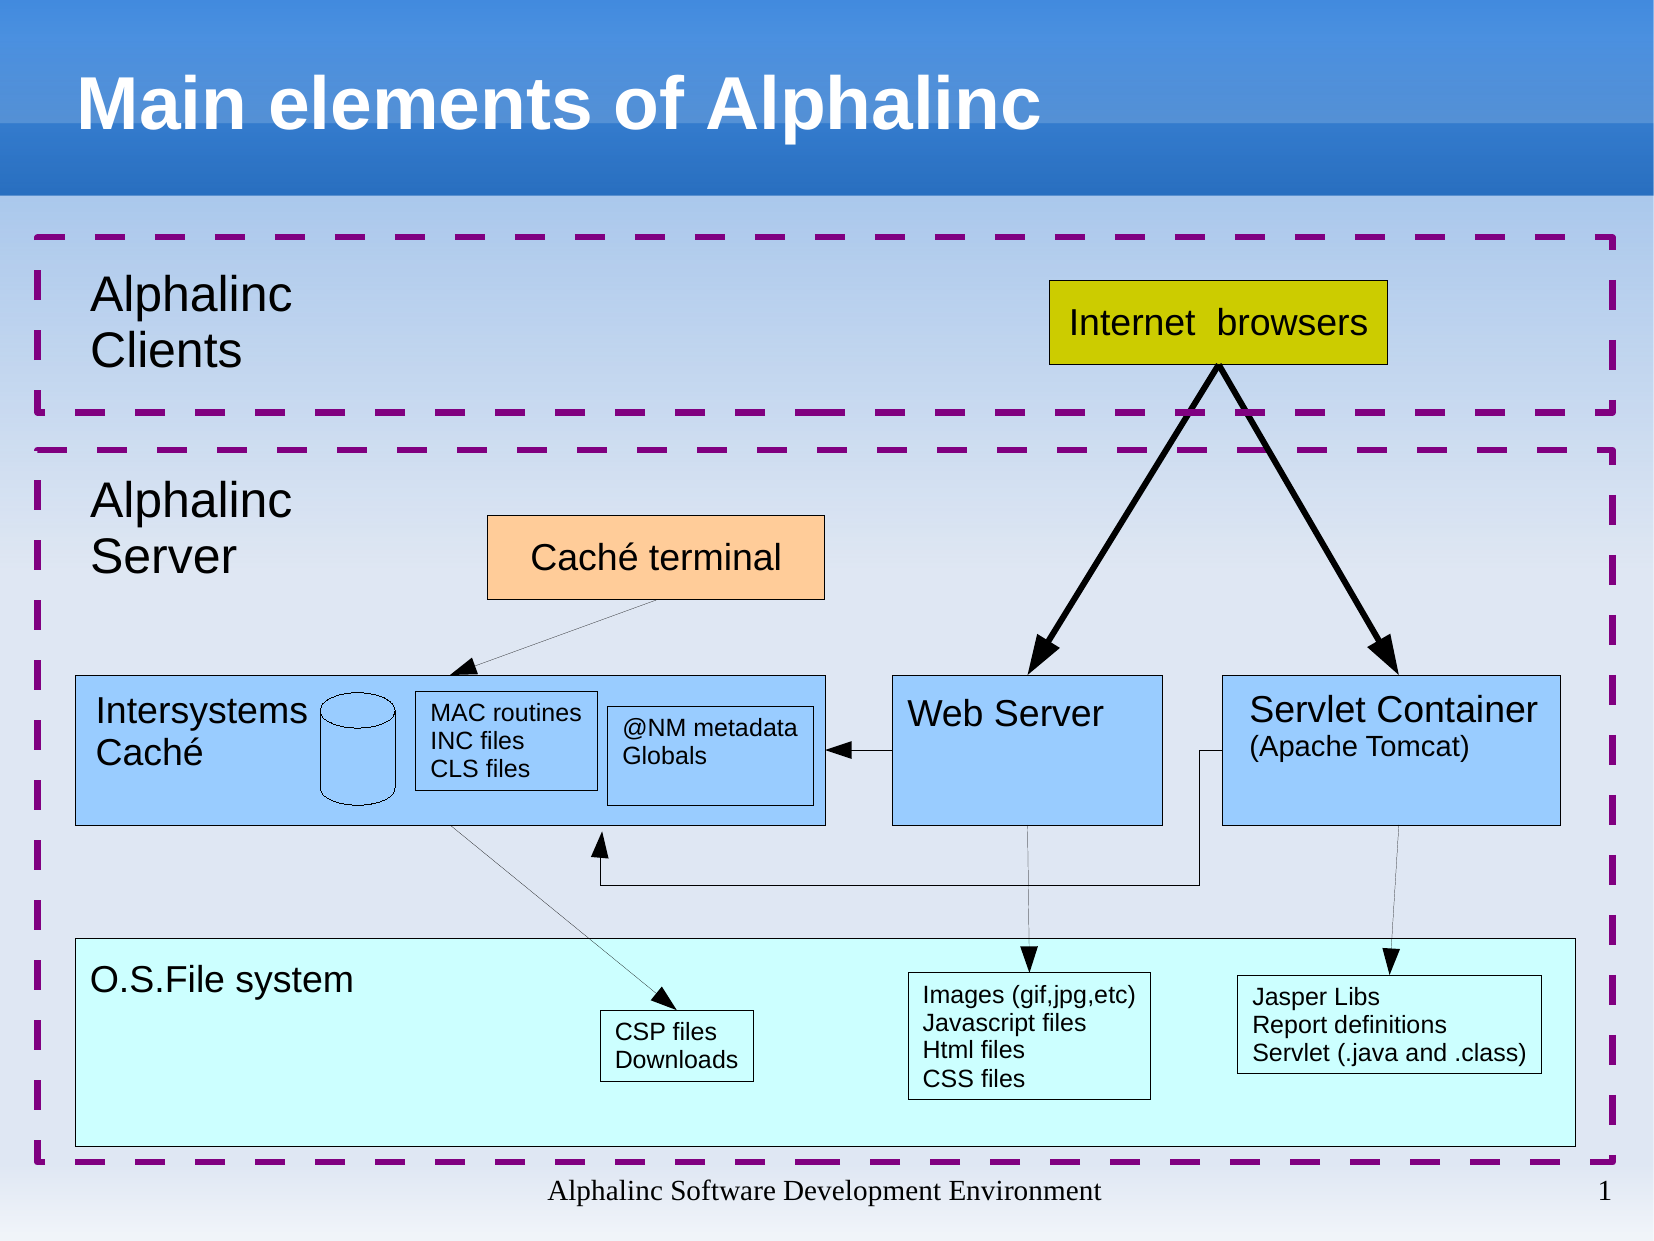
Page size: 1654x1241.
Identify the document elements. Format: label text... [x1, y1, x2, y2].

text_box Alphalinc Server [75, 465, 308, 592]
picture [0, 0, 1654, 1241]
text_box [75, 675, 826, 826]
text_box Intersystems Caché [80, 682, 456, 782]
text_box @NM metadata Globals [607, 706, 814, 806]
text_box Alphalinc Clients [75, 258, 308, 386]
text_box CSP files Downloads [600, 1010, 754, 1082]
text_box [75, 938, 1576, 1147]
text_box O.S.File system [75, 951, 451, 1009]
text_box Images (gif,jpg,etc) Javascript files Html files CSS files [908, 972, 1151, 1100]
text_box Caché terminal [487, 515, 825, 600]
text_box Web Server [892, 684, 1133, 742]
text_box [892, 675, 1163, 826]
text_box [1222, 675, 1561, 826]
text_box Jasper Libs Report definitions Servlet (.java and .class) [1237, 975, 1542, 1074]
title Main elements of Alphalinc [76, 0, 1565, 208]
text_box MAC routines INC files CLS files [415, 691, 598, 791]
text_box Servlet Container (Apache Tomcat) [1234, 680, 1576, 771]
text_box Internet browsers [1049, 280, 1388, 365]
